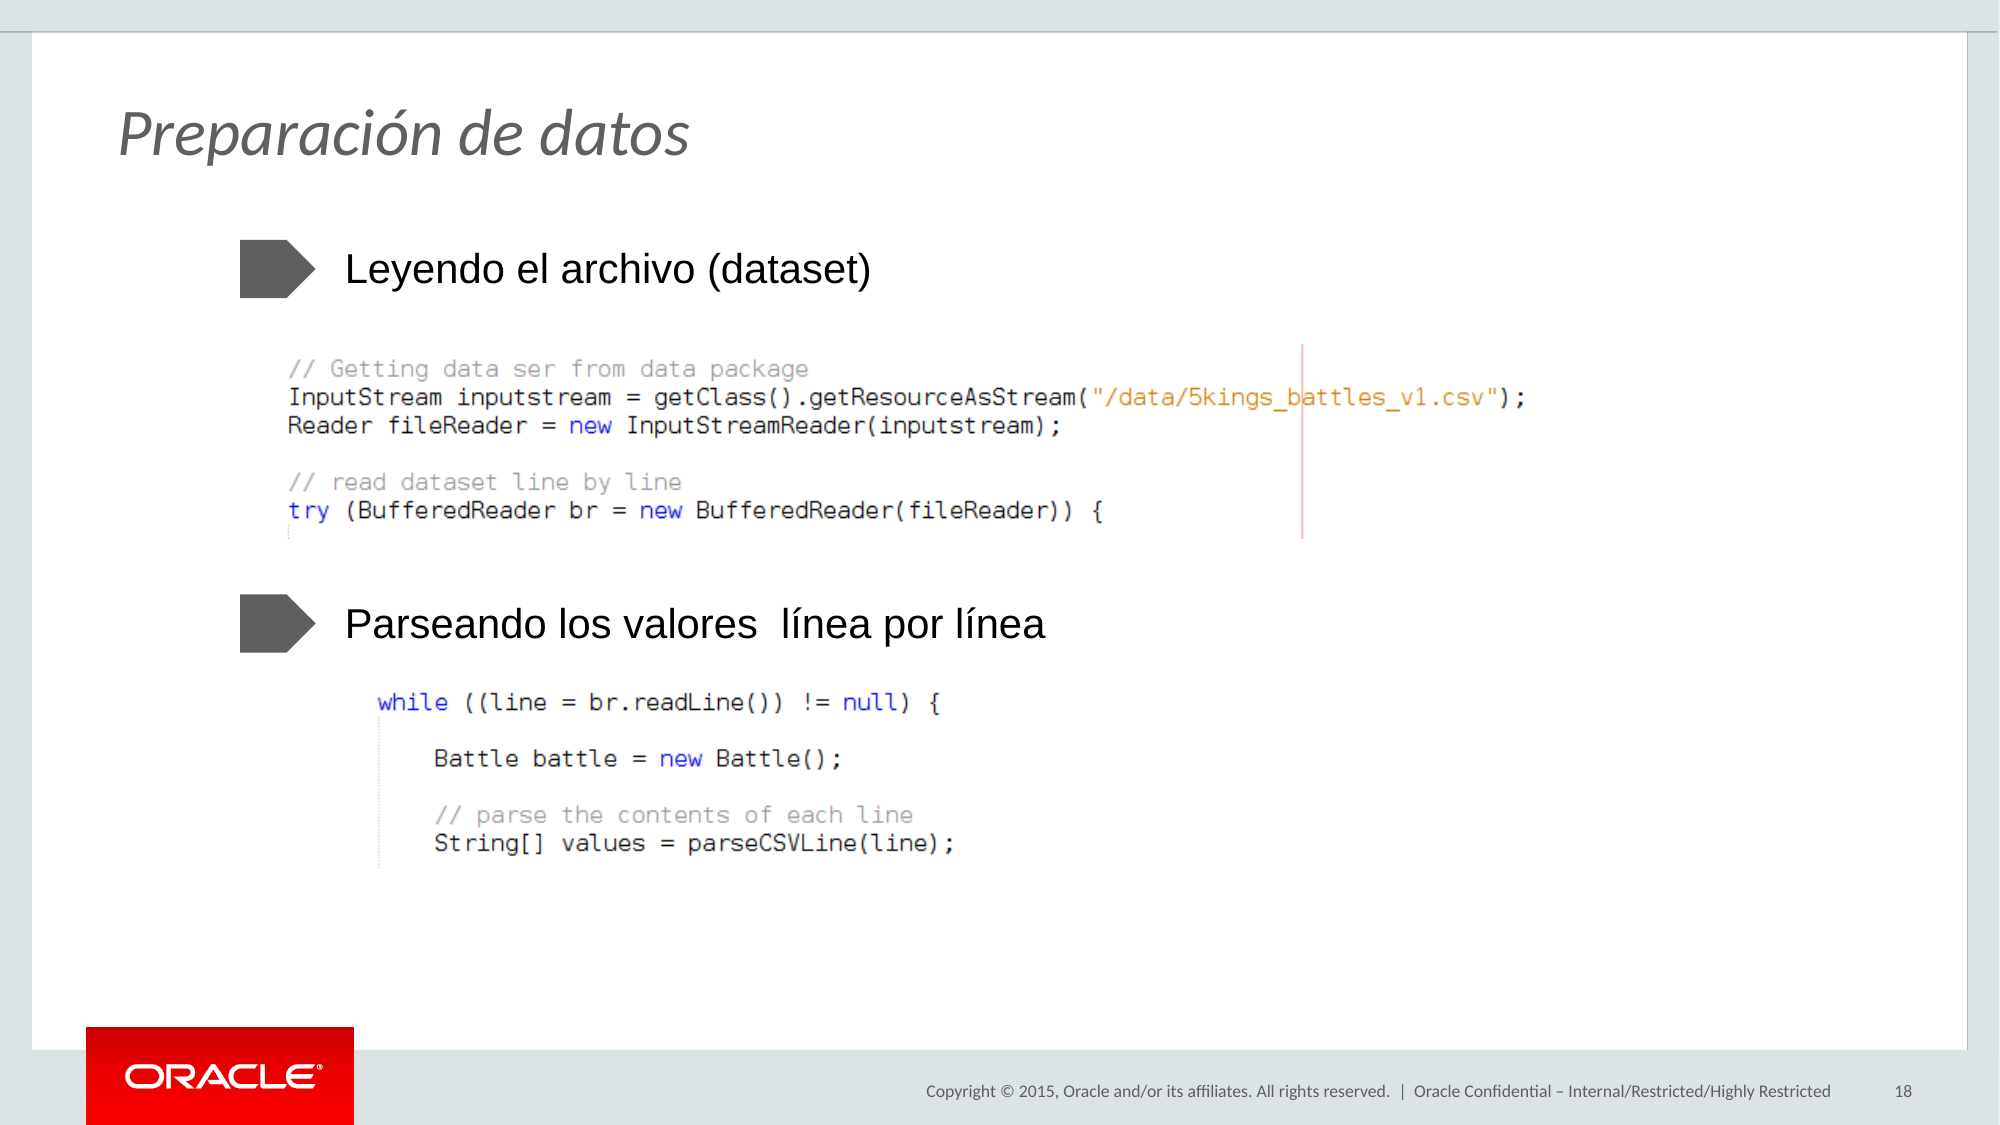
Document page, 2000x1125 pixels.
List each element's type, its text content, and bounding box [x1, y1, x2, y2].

title Preparación de datos [117, 104, 1861, 172]
footer Oracle Confidential – Internal/Restricted/Highly Restricted [1414, 1075, 1849, 1106]
text_box [240, 594, 316, 653]
picture [263, 344, 1621, 539]
slide_number <number> [1849, 1075, 1913, 1106]
text_box Parseando los valores línea por línea [330, 593, 1336, 672]
picture [372, 687, 1111, 871]
text_box Leyendo el archivo (dataset) [330, 238, 1021, 300]
text_box [240, 239, 316, 299]
picture [86, 1027, 354, 1125]
